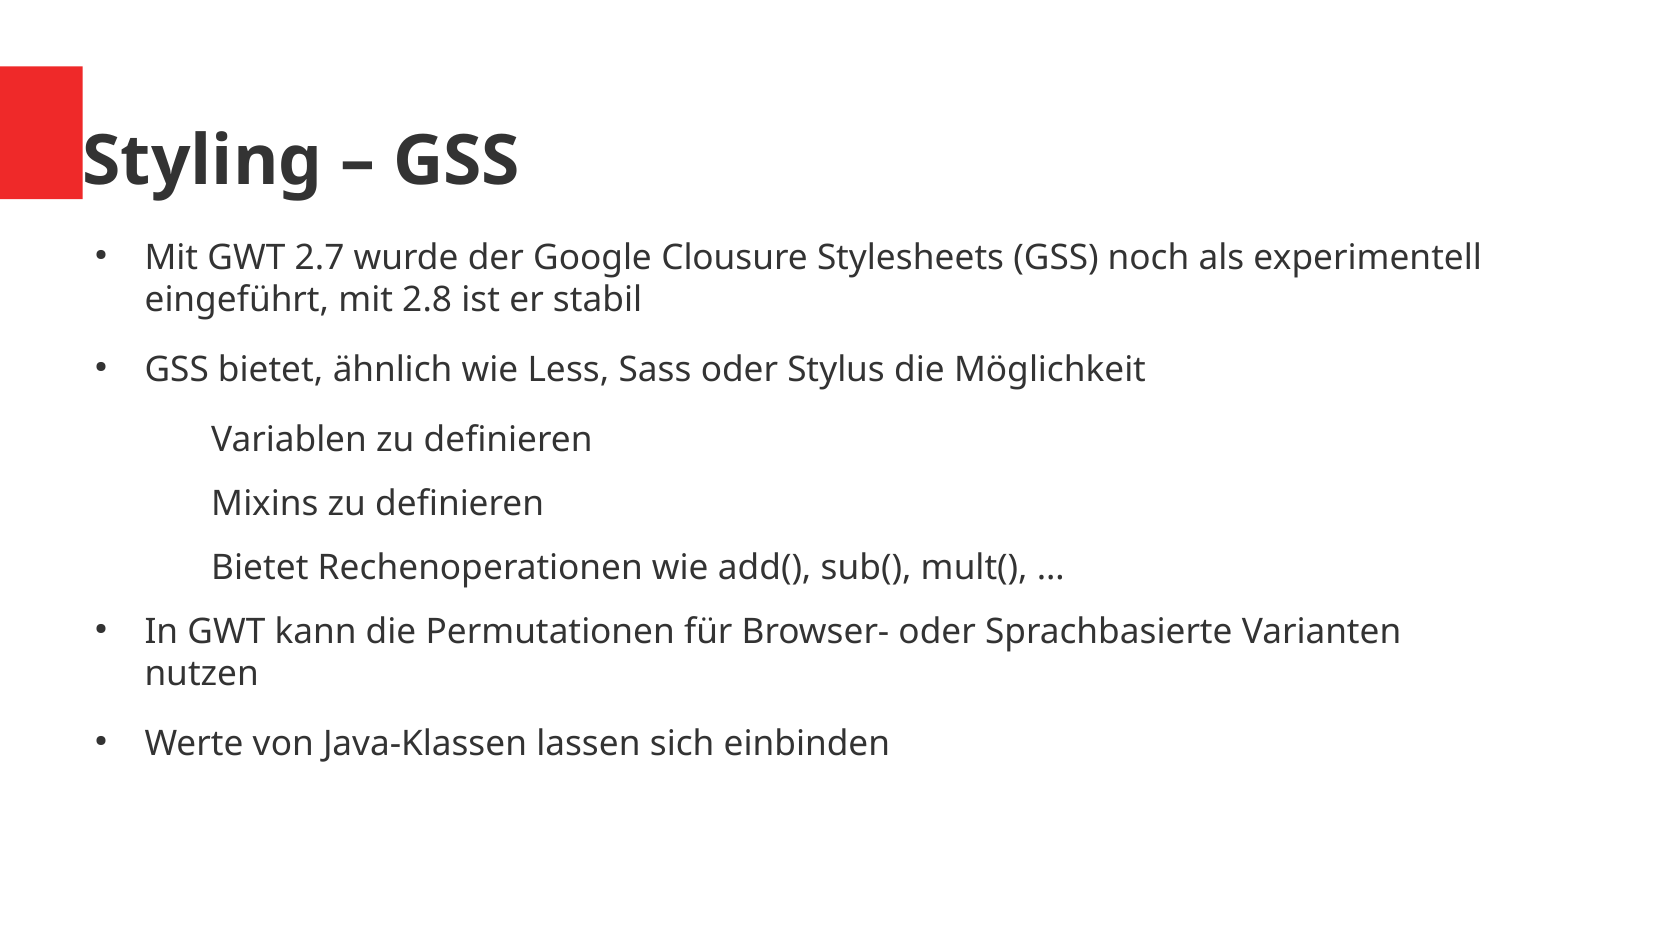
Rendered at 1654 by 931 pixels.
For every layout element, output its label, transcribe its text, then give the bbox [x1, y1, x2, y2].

title Styling – GSS [82, 33, 1571, 196]
list Mit GWT 2.7 wurde der Google Clousure Stylesheets (GSS) noch als experimentell eingeführt, mit 2.8 ist er stabil GSS bietet, ähnlich wie Less, Sass oder Stylus die Möglichkeit Variablen zu definieren Mixins zu definieren Bietet Rechenoperationen wie add(), sub(), mult(), … In GWT kann die Permutationen für Browser- oder Sprachbasierte Varianten nutzen Werte von Java-Klassen lassen sich einbinden [78, 234, 1498, 768]
